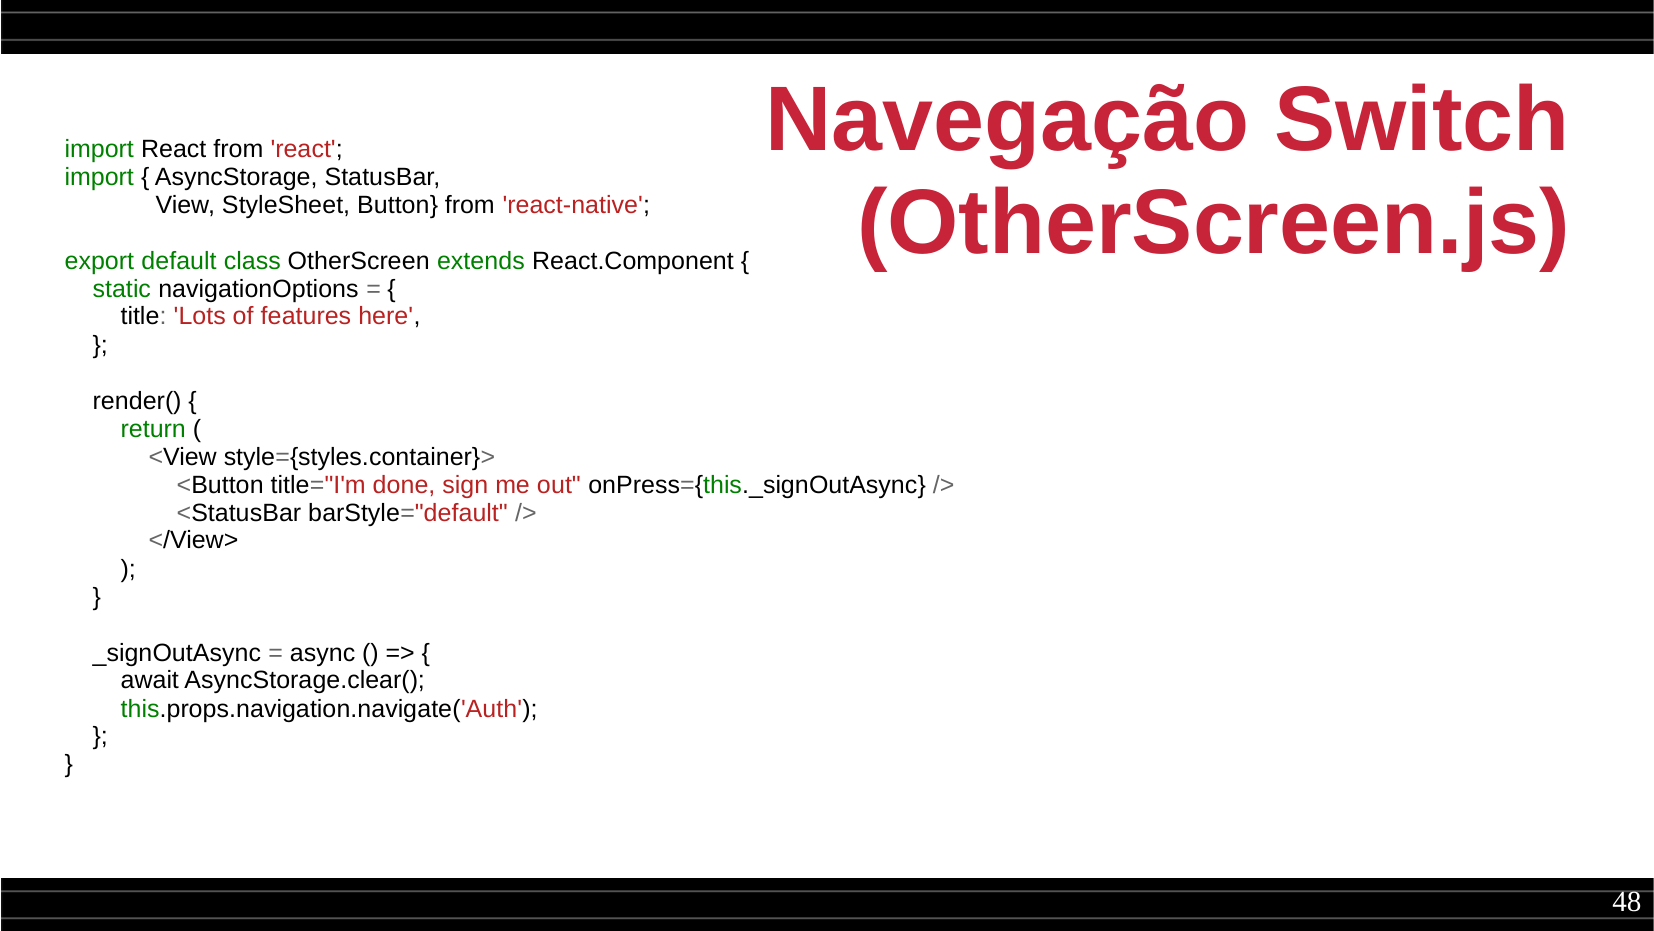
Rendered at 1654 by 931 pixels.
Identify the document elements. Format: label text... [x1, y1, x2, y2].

title Navegação Switch (OtherScreen.js) [82, 67, 1571, 273]
text_box import React from 'react'; import { AsyncStorage, StatusBar, View, StyleSheet, Button} from 'react-native'; export default class OtherScreen extends React.Component { static navigationOptions = { title: 'Lots of features here', }; render() { return ( <View style={styles.container}> <Button title="I'm done, sign me out" onPress={this._signOutAsync} /> <StatusBar barStyle="default" /> </View> ); } _signOutAsync = async () => { await AsyncStorage.clear(); this.props.navigation.navigate('Auth'); }; } [49, 126, 1546, 786]
picture [1, 0, 1654, 54]
picture [1, 878, 1654, 931]
